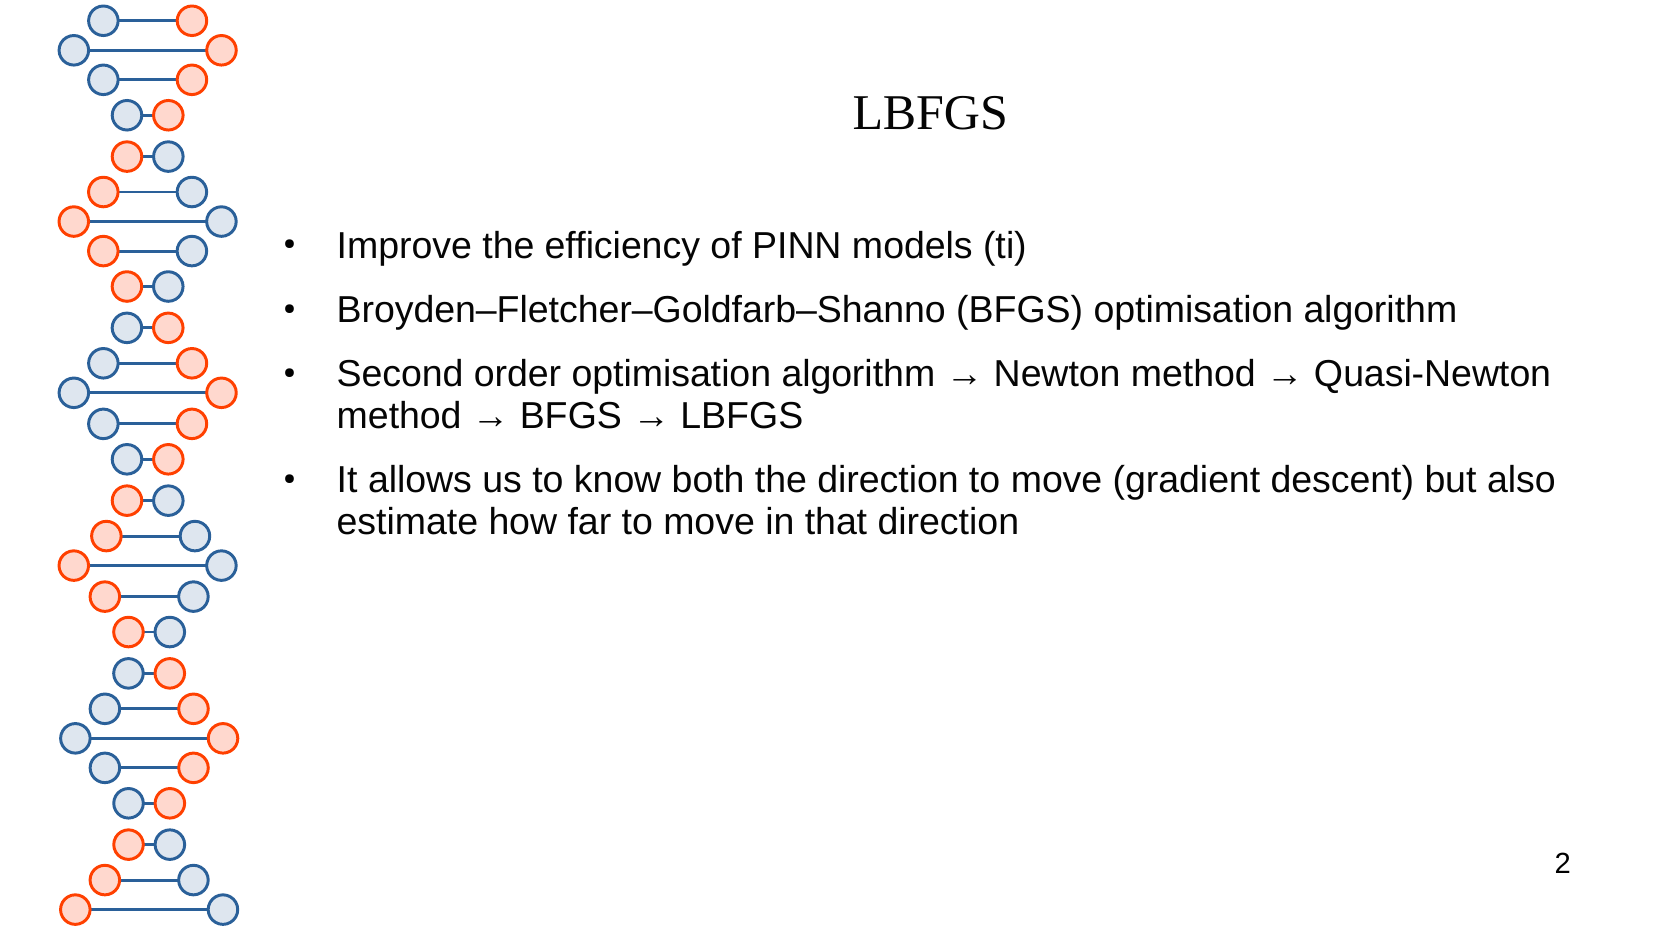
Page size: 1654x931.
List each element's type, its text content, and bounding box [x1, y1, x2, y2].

list Improve the efficiency of PINN models (ti) Broyden–Fletcher–Goldfarb–Shanno (BFGS) optimisation algorithm Second order optimisation algorithm → Newton method → Quasi-Newton method → BFGS → LBFGS It allows us to know both the direction to move (gradient descent) but also estimate how far to move in that direction [265, 224, 1595, 764]
title LBFGS [265, 35, 1595, 189]
